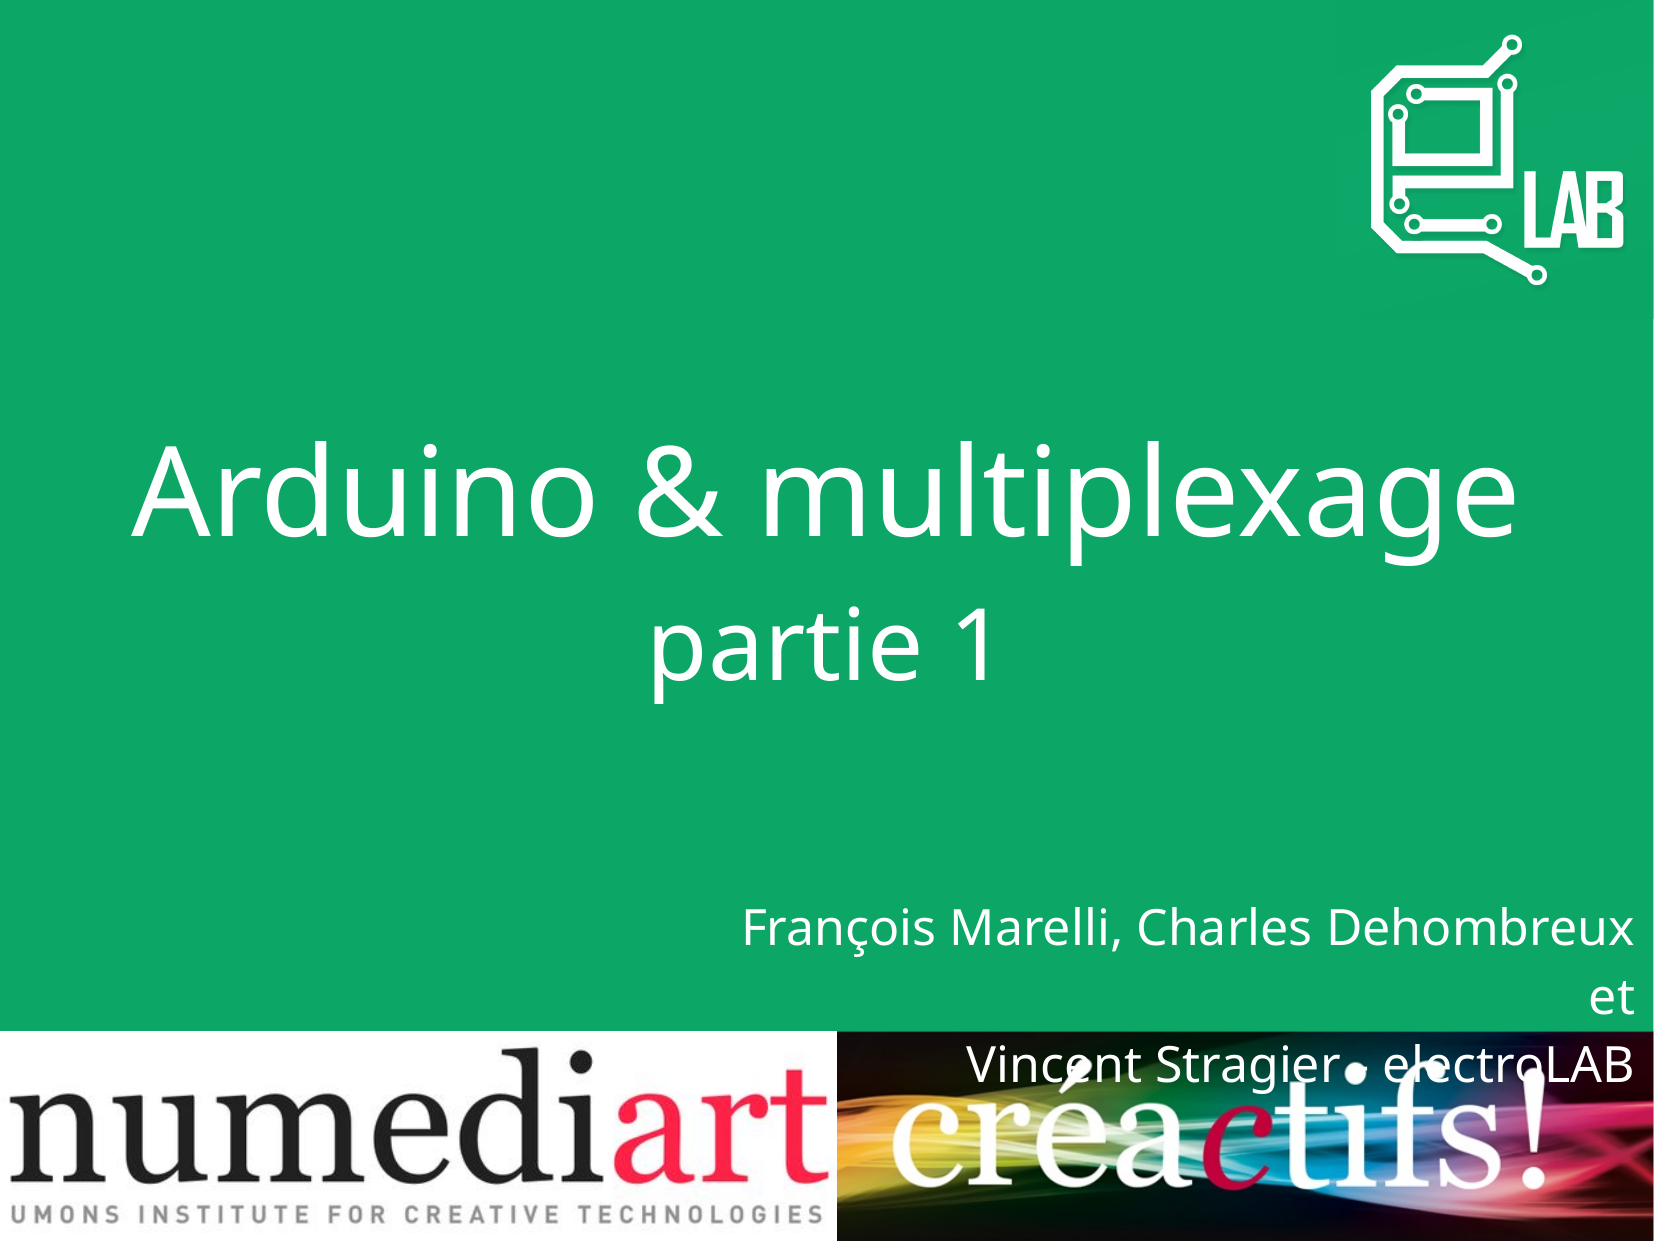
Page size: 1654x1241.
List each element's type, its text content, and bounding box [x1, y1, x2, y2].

text_box François Marelli, Charles Dehombreux et Vincent Stragier - electroLAB [690, 885, 1651, 1018]
title Arduino & multiplexage partie 1 [82, 107, 1571, 1006]
picture [1335, 0, 1654, 319]
picture [0, 1031, 1654, 1241]
